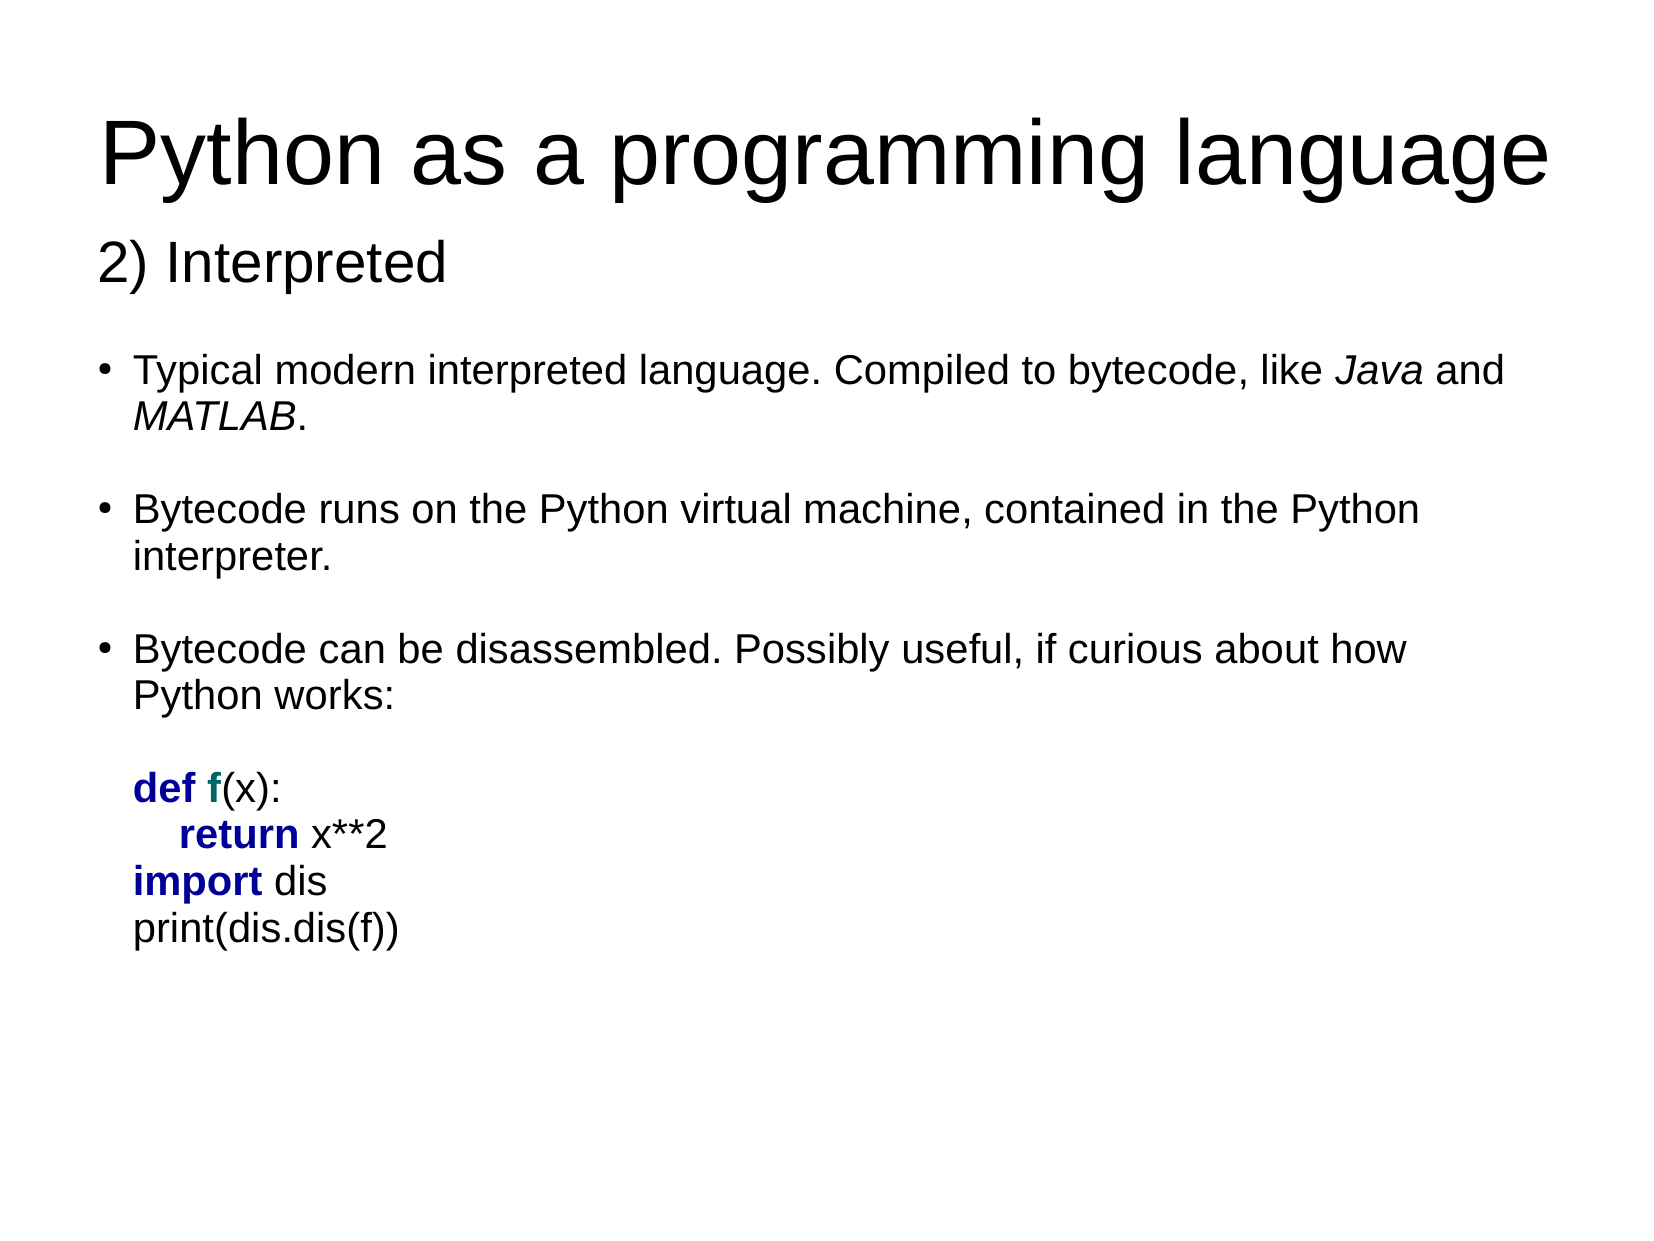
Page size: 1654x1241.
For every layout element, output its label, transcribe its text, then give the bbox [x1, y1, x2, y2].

text_box 2) Interpreted Typical modern interpreted language. Compiled to bytecode, like Java and MATLAB. Bytecode runs on the Python virtual machine, contained in the Python interpreter. Bytecode can be disassembled. Possibly useful, if curious about how Python works: def f(x): return x**2 import dis print(dis.dis(f)) [82, 222, 1561, 966]
title Python as a programming language [82, 49, 1571, 257]
